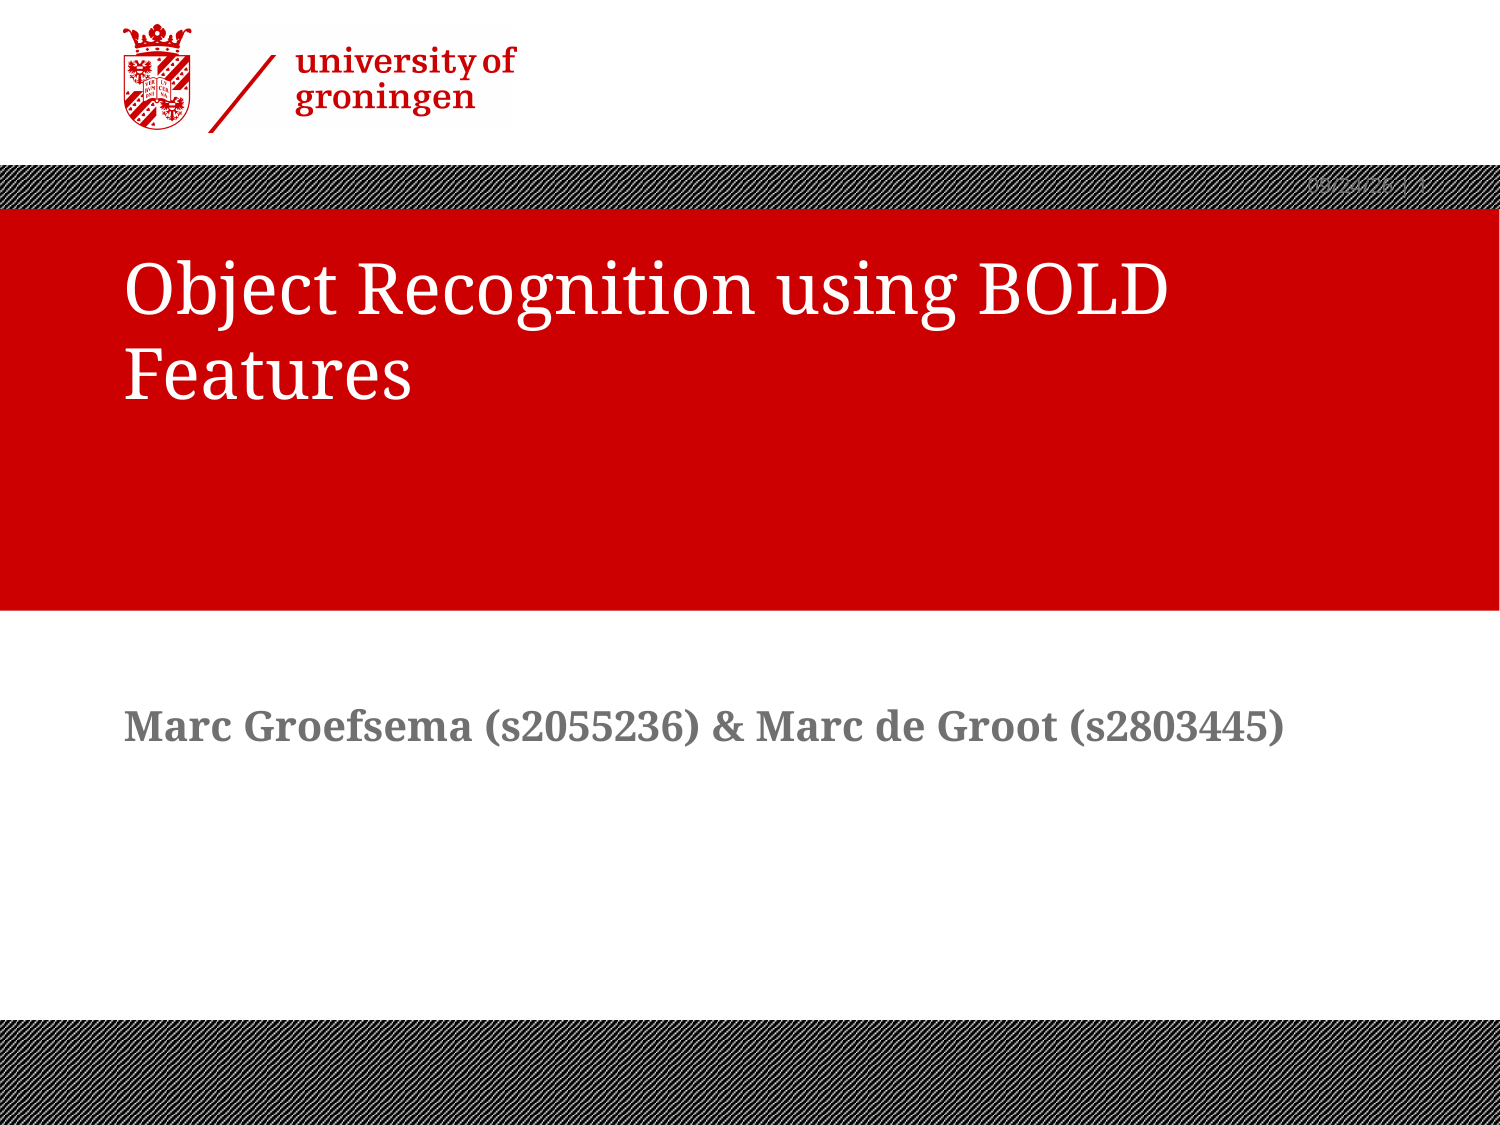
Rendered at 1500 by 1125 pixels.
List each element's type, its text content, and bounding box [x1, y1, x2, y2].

text_box [123, 362, 1426, 587]
title Object Recognition using BOLD Features [123, 243, 1426, 352]
picture [0, 165, 1080, 209]
picture [0, 1020, 1500, 1125]
picture [123, 24, 517, 133]
text_box | <number> [1393, 165, 1500, 209]
text_box Marc Groefsema (s2055236) & Marc de Groot (s2803445) [123, 699, 1426, 763]
text_box 06/03/15 [1080, 165, 1393, 209]
